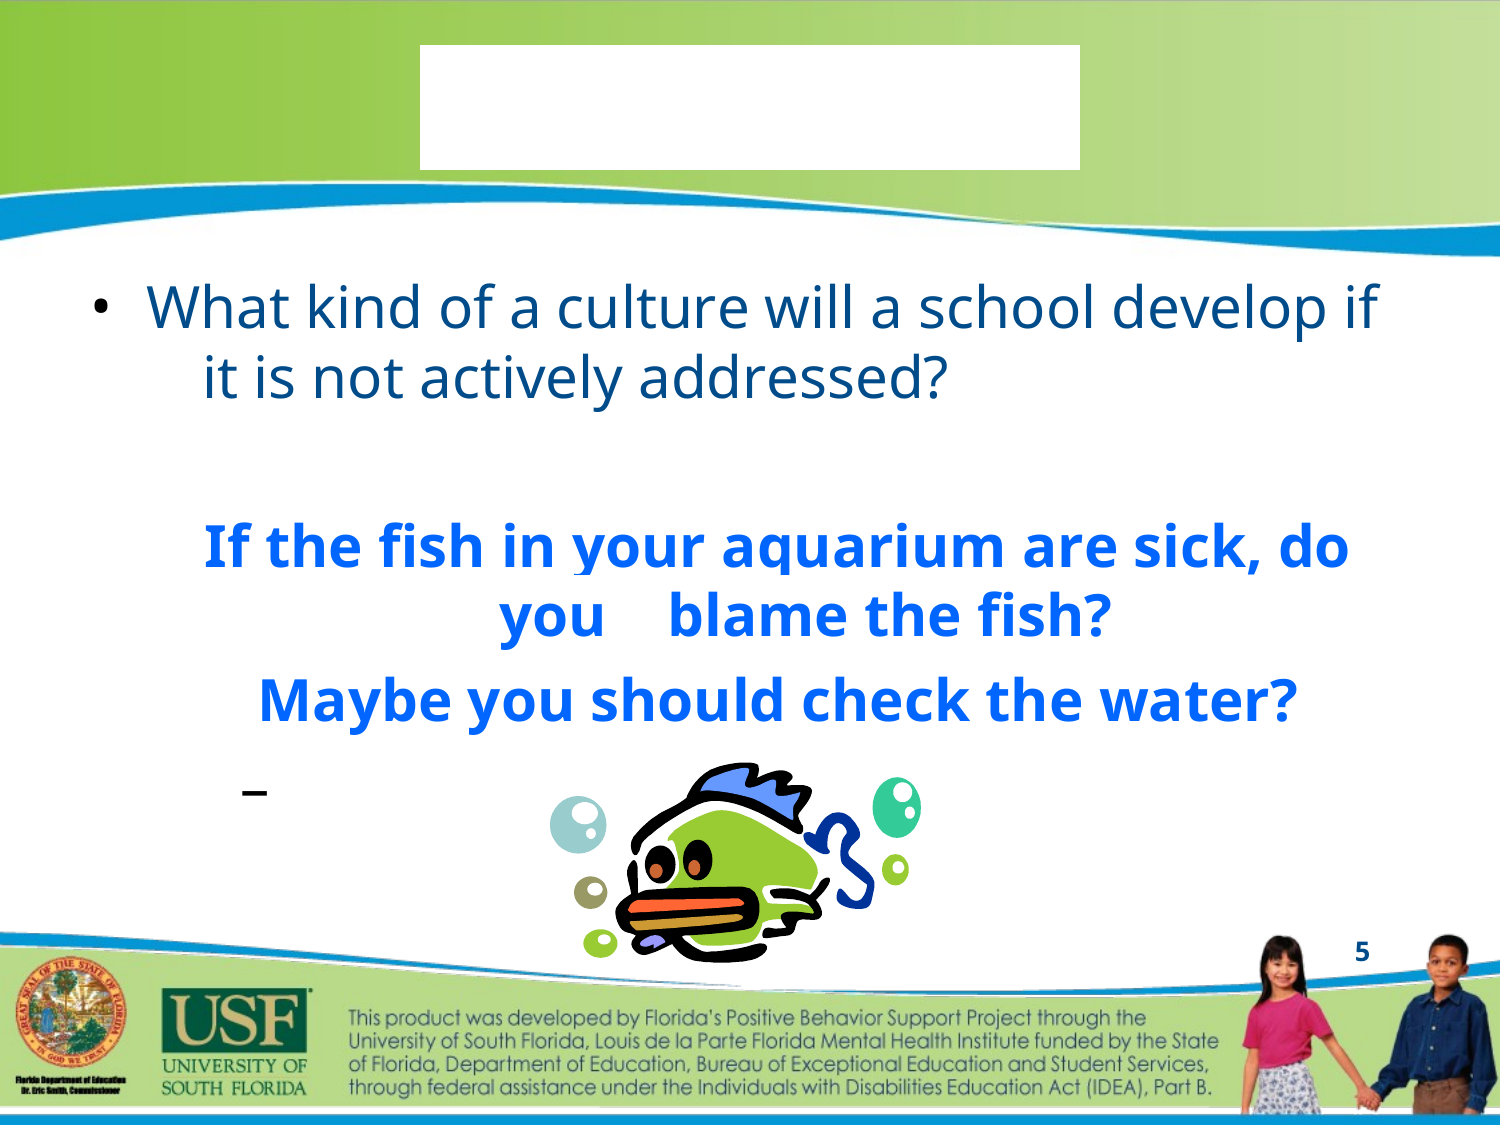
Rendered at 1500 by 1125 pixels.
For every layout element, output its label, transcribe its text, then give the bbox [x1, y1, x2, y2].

title Think About It [75, 24, 1426, 188]
picture [0, 762, 1500, 1116]
list What kind of a culture will a school develop if it is not actively addressed? If the fish in your aquarium are sick, do you blame the fish? Maybe you should check the water? [75, 262, 1426, 888]
picture [0, 0, 1500, 258]
